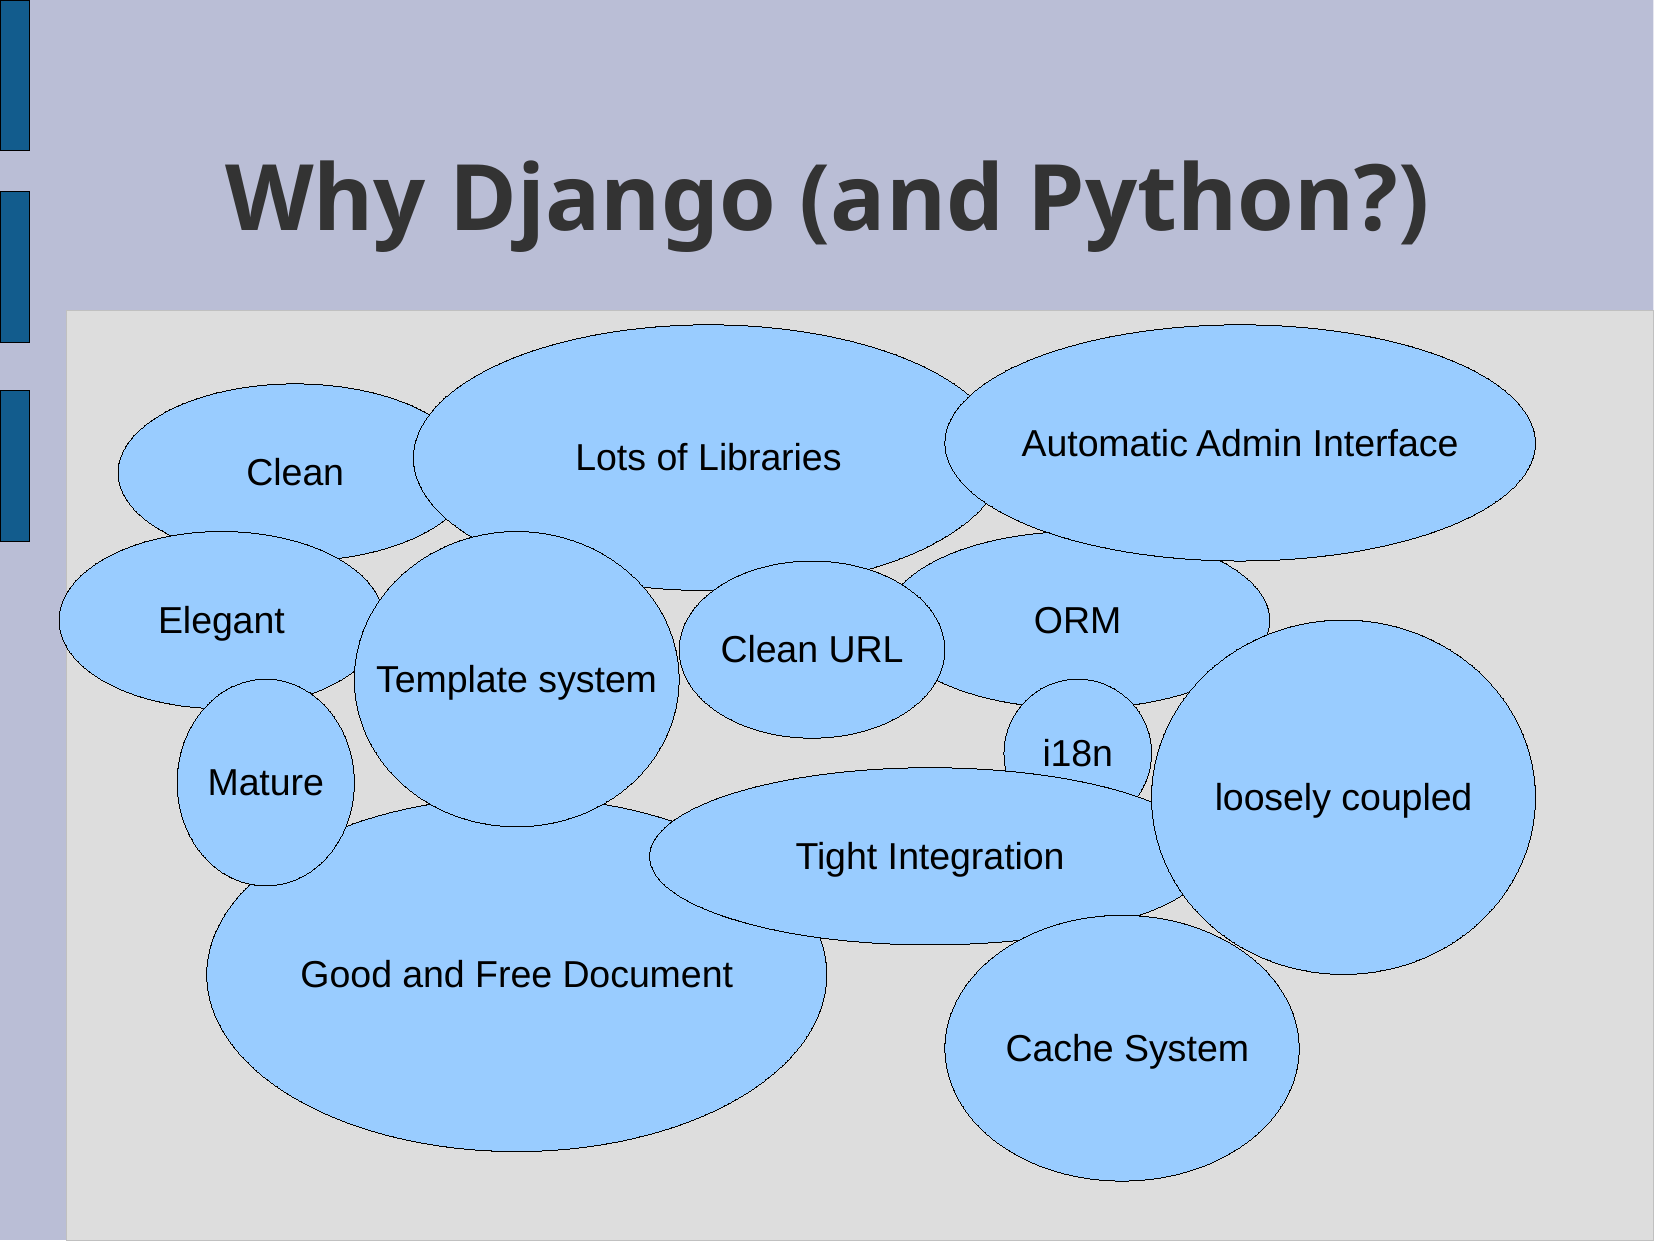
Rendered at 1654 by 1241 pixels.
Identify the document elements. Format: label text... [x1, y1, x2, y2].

text_box Automatic Admin Interface [944, 324, 1536, 562]
text_box Template system [354, 531, 680, 827]
text_box Clean [118, 383, 446, 559]
text_box ORM [902, 532, 1270, 705]
text_box Tight Integration [649, 767, 1183, 945]
text_box Cache System [944, 915, 1300, 1182]
text_box Mature [177, 679, 355, 886]
text_box Good and Free Document [206, 804, 827, 1152]
text_box Clean URL [679, 561, 945, 739]
text_box Lots of Libraries [413, 324, 986, 591]
title Why Django (and Python?) [121, 91, 1534, 299]
text_box Elegant [59, 531, 380, 709]
text_box i18n [1003, 679, 1152, 796]
text_box loosely coupled [1151, 620, 1536, 975]
